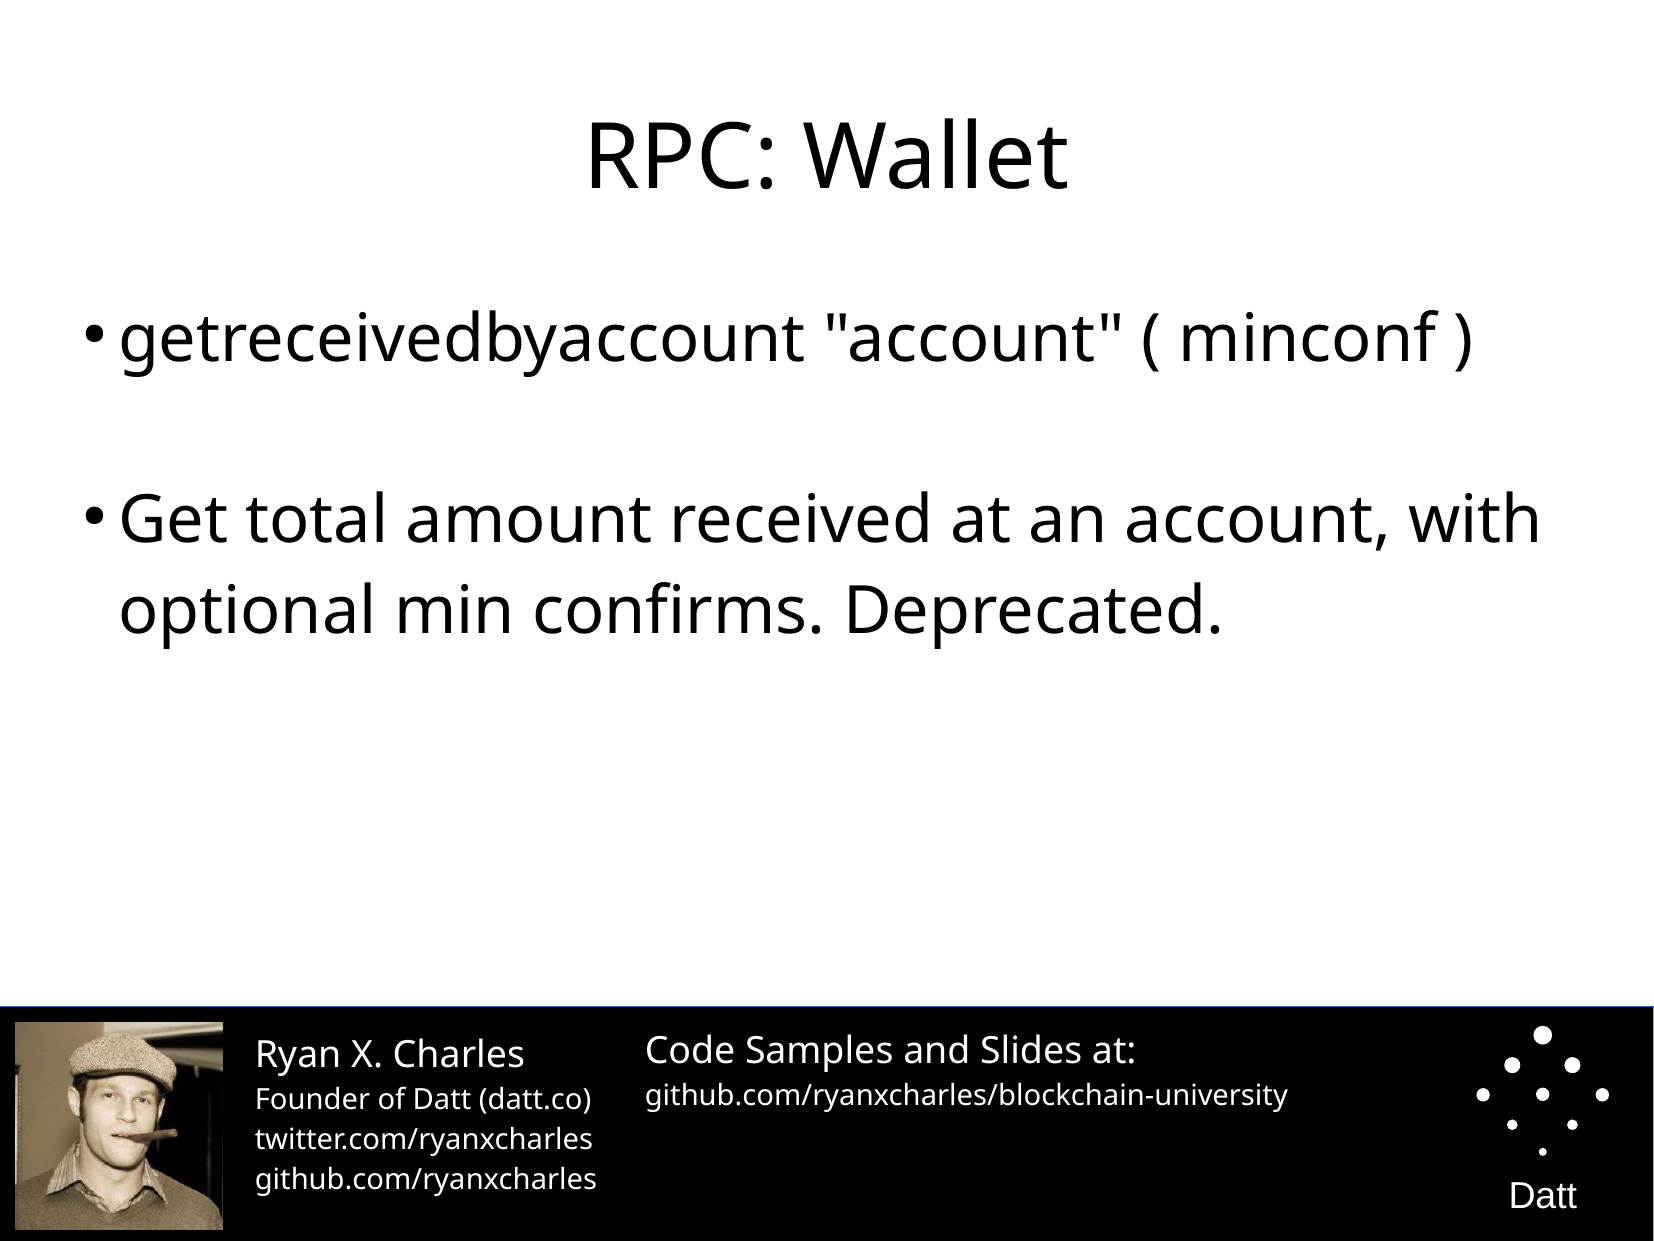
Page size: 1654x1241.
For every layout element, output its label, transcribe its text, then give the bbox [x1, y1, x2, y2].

text_box Ryan X. Charles Founder of Datt (datt.co) twitter.com/ryanxcharles github.com/ryanxcharles [240, 1020, 976, 1241]
picture [1475, 1023, 1611, 1159]
title RPC: Wallet [82, 49, 1571, 257]
picture [15, 1022, 223, 1231]
text_box [0, 1006, 1654, 1241]
subtitle getreceivedbyaccount "account" ( minconf ) Get total amount received at an account, with optional min confirms. Deprecated. [82, 290, 1571, 1006]
text_box Datt [1452, 1167, 1633, 1241]
text_box Code Samples and Slides at: github.com/ryanxcharles/blockchain-university [630, 1015, 1403, 1156]
